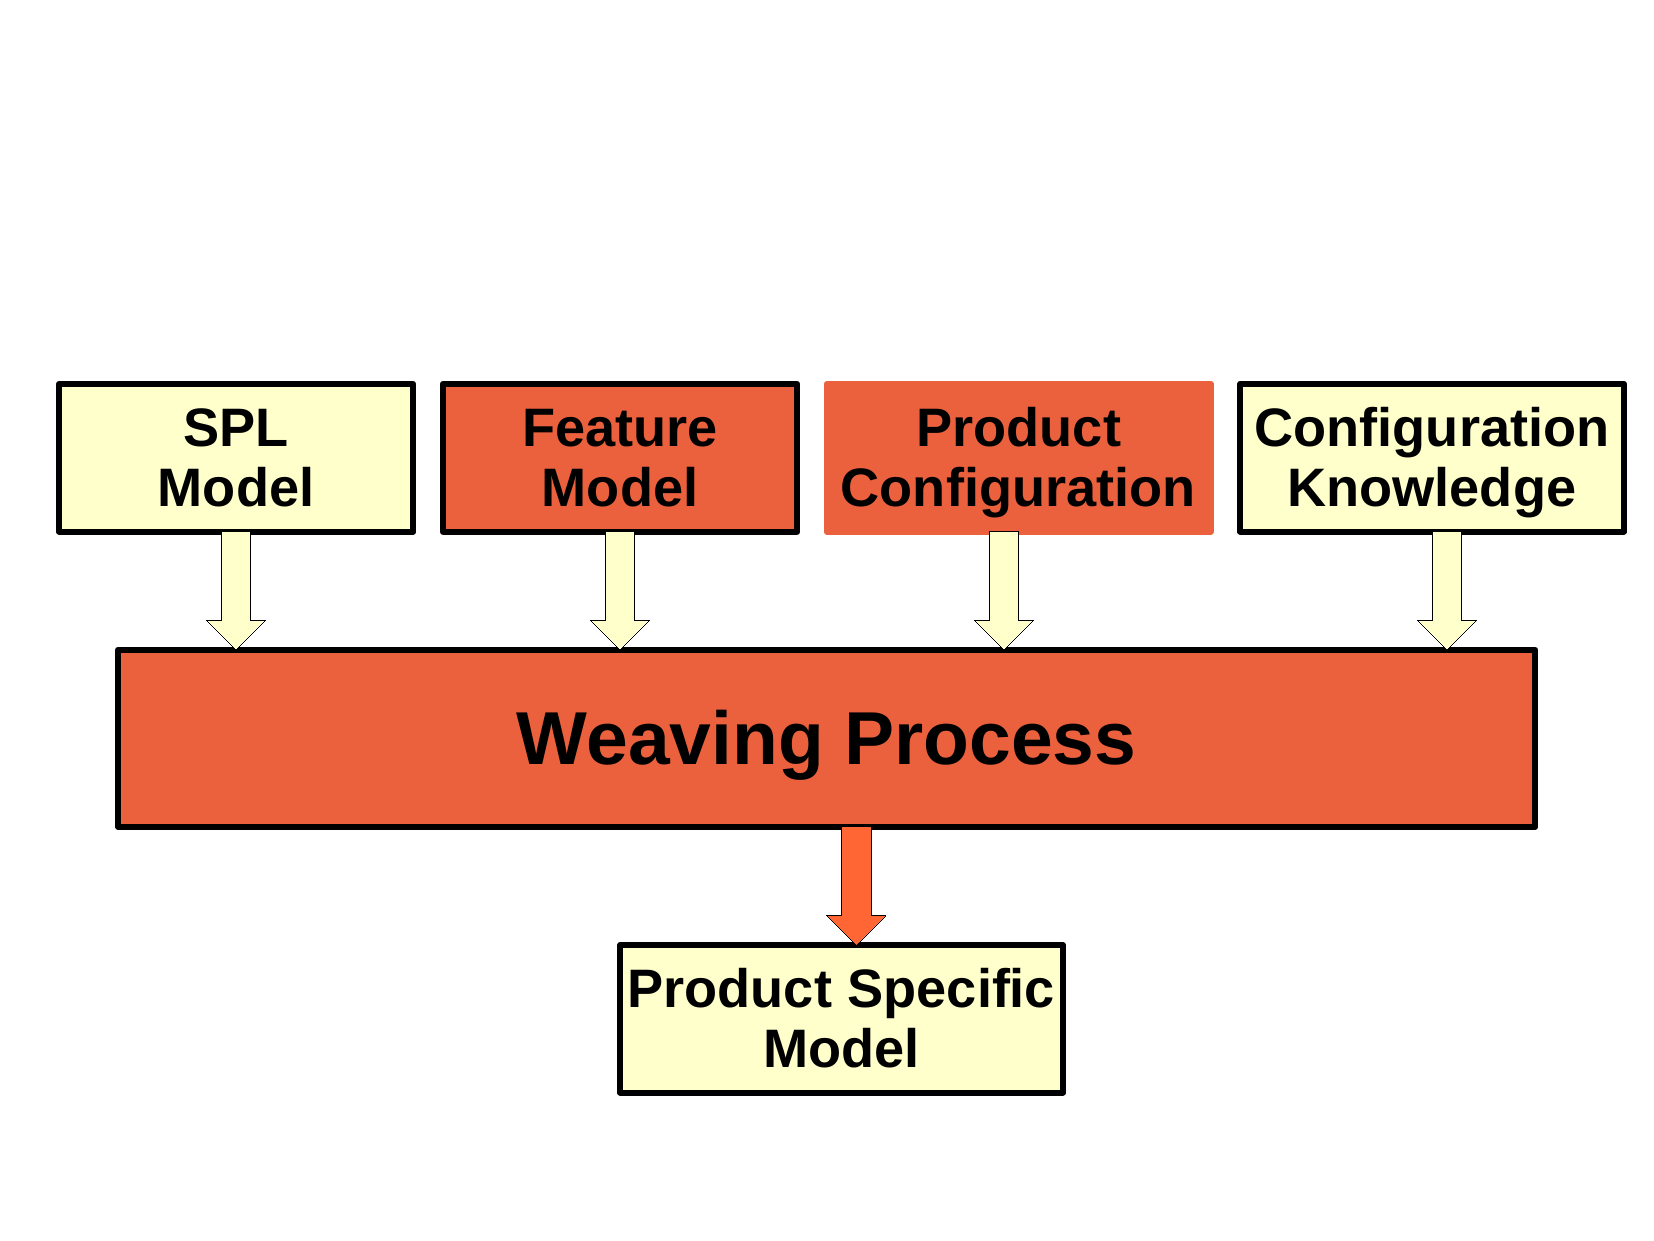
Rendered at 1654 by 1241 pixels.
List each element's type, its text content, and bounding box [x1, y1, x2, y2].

text_box Configuration Knowledge [1240, 383, 1625, 532]
text_box Product Configuration [826, 383, 1211, 532]
text_box Product Specific Model [620, 944, 1063, 1093]
text_box [590, 531, 650, 650]
text_box [1417, 531, 1477, 650]
text_box [206, 531, 266, 650]
text_box [826, 826, 886, 946]
text_box Weaving Process [118, 649, 1536, 827]
text_box [974, 531, 1034, 650]
text_box SPL Model [59, 383, 414, 532]
text_box Feature Model [442, 383, 798, 532]
